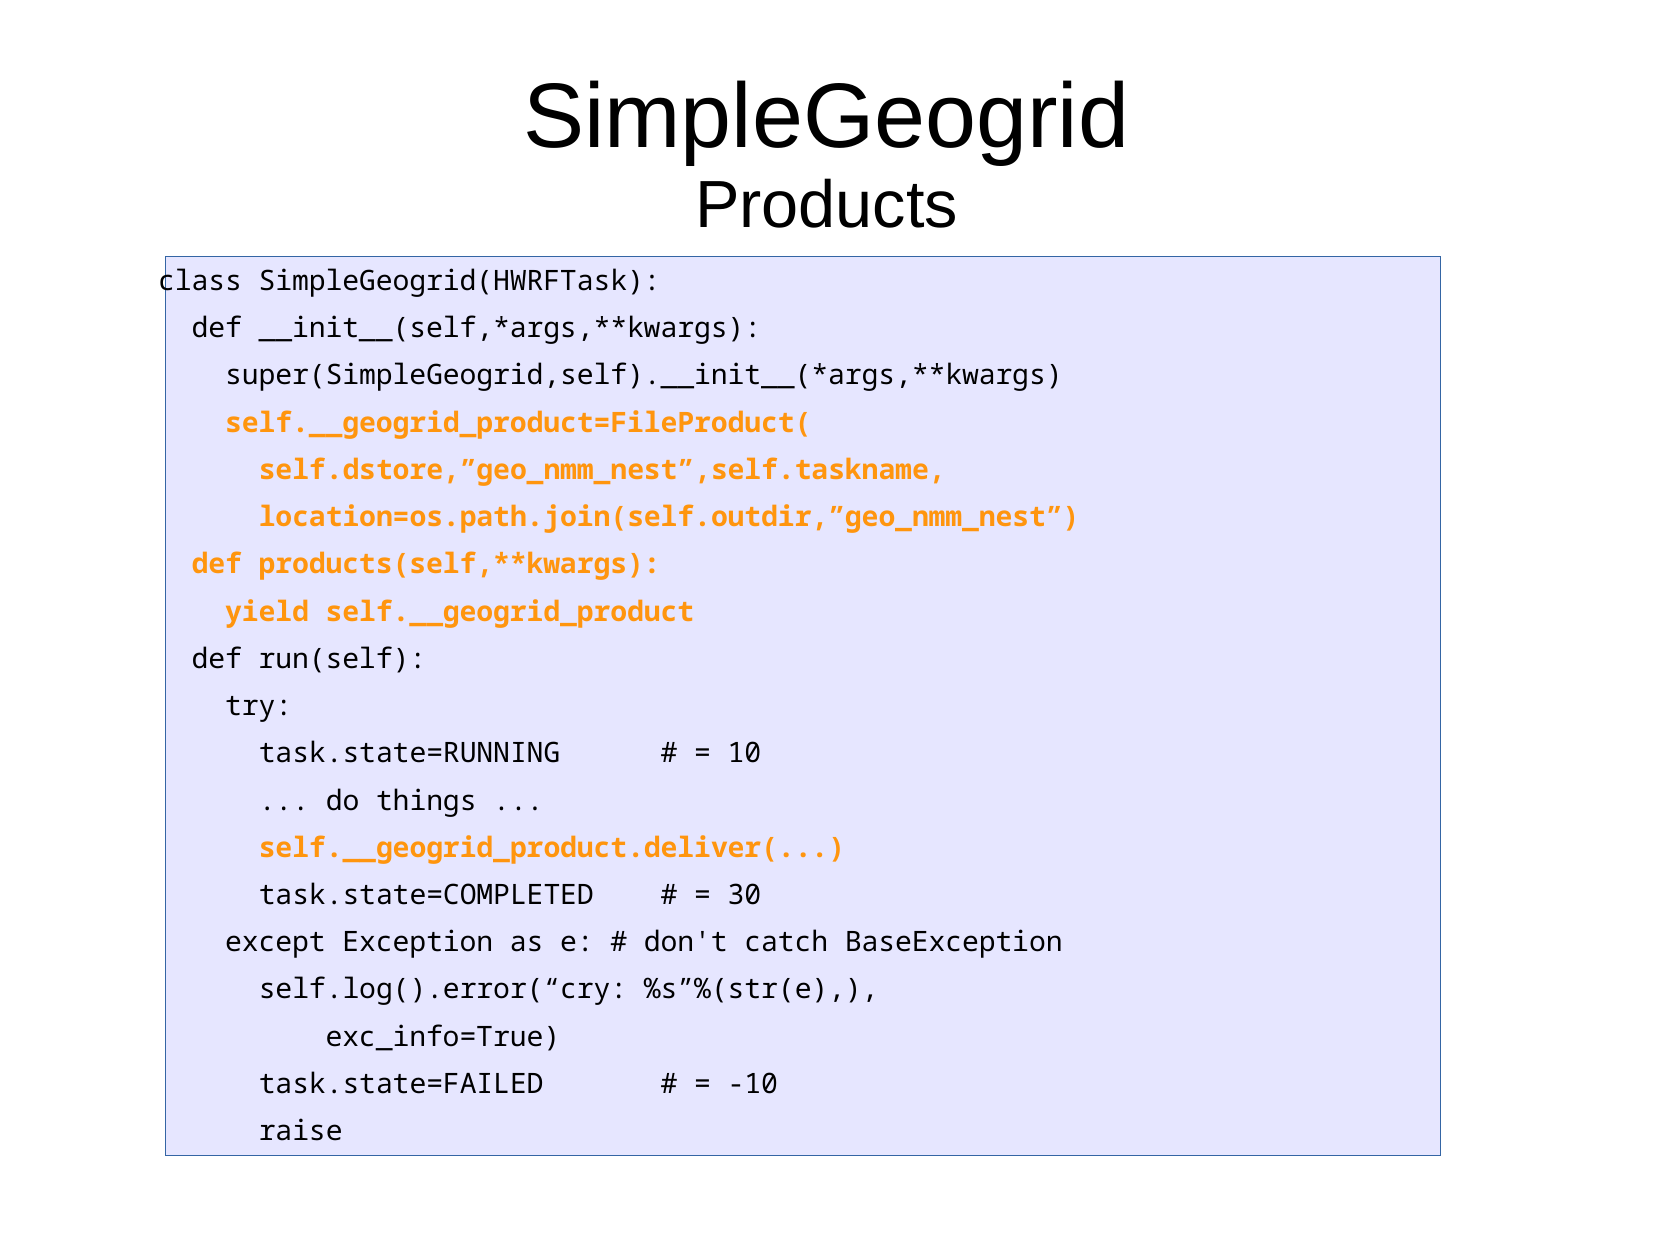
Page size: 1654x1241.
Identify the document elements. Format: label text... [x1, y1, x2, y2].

title SimpleGeogrid Products [82, 49, 1571, 257]
list class SimpleGeogrid(HWRFTask): def __init__(self,*args,**kwargs): super(SimpleGeogrid,self).__init__(*args,**kwargs) self.__geogrid_product=FileProduct( self.dstore,”geo_nmm_nest”,self.taskname, location=os.path.join(self.outdir,”geo_nmm_nest”) def products(self,**kwargs): yield self.__geogrid_product def run(self): try: task.state=RUNNING # = 10 ... do things ... self.__geogrid_product.deliver(...) task.state=COMPLETED # = 30 except Exception as e: # don't catch BaseException self.log().error(“cry: %s”%(str(e),), exc_info=True) task.state=FAILED # = -10 raise [105, 260, 1441, 1156]
